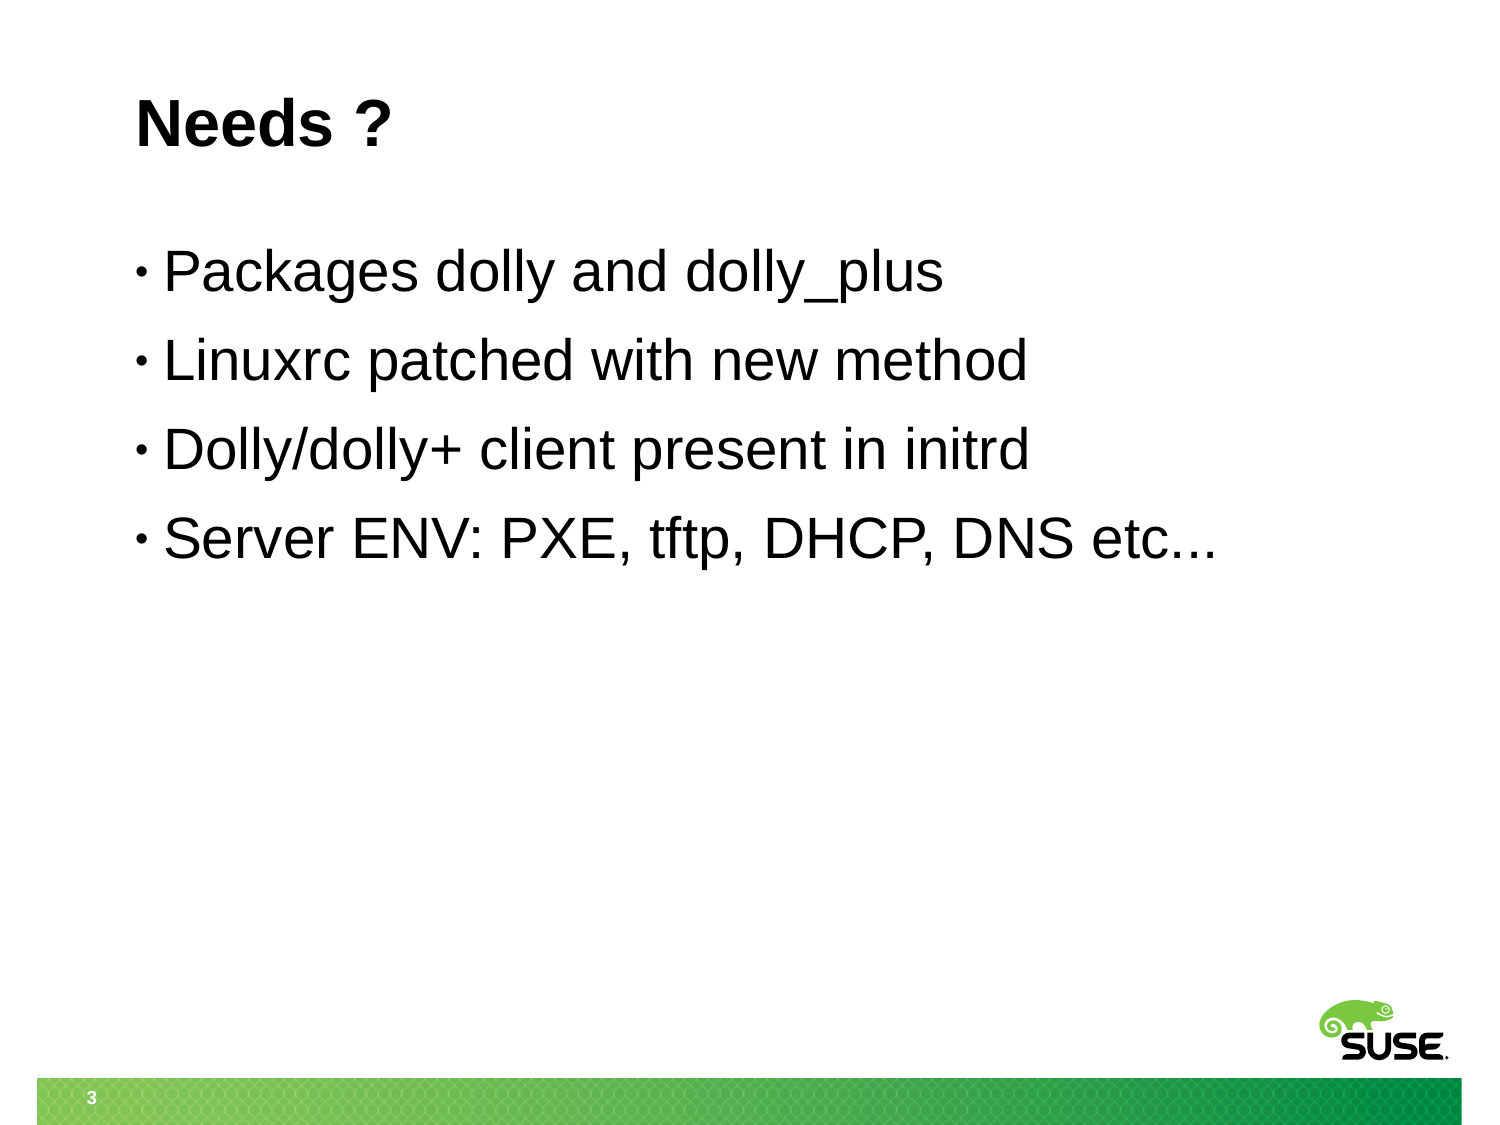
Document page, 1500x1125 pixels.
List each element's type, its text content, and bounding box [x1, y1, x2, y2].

list Packages dolly and dolly_plus Linuxrc patched with new method Dolly/dolly+ client present in initrd Server ENV: PXE, tftp, DHCP, DNS etc... [135, 238, 1372, 982]
title Needs ? [135, 41, 1372, 204]
picture [37, 1078, 1462, 1125]
